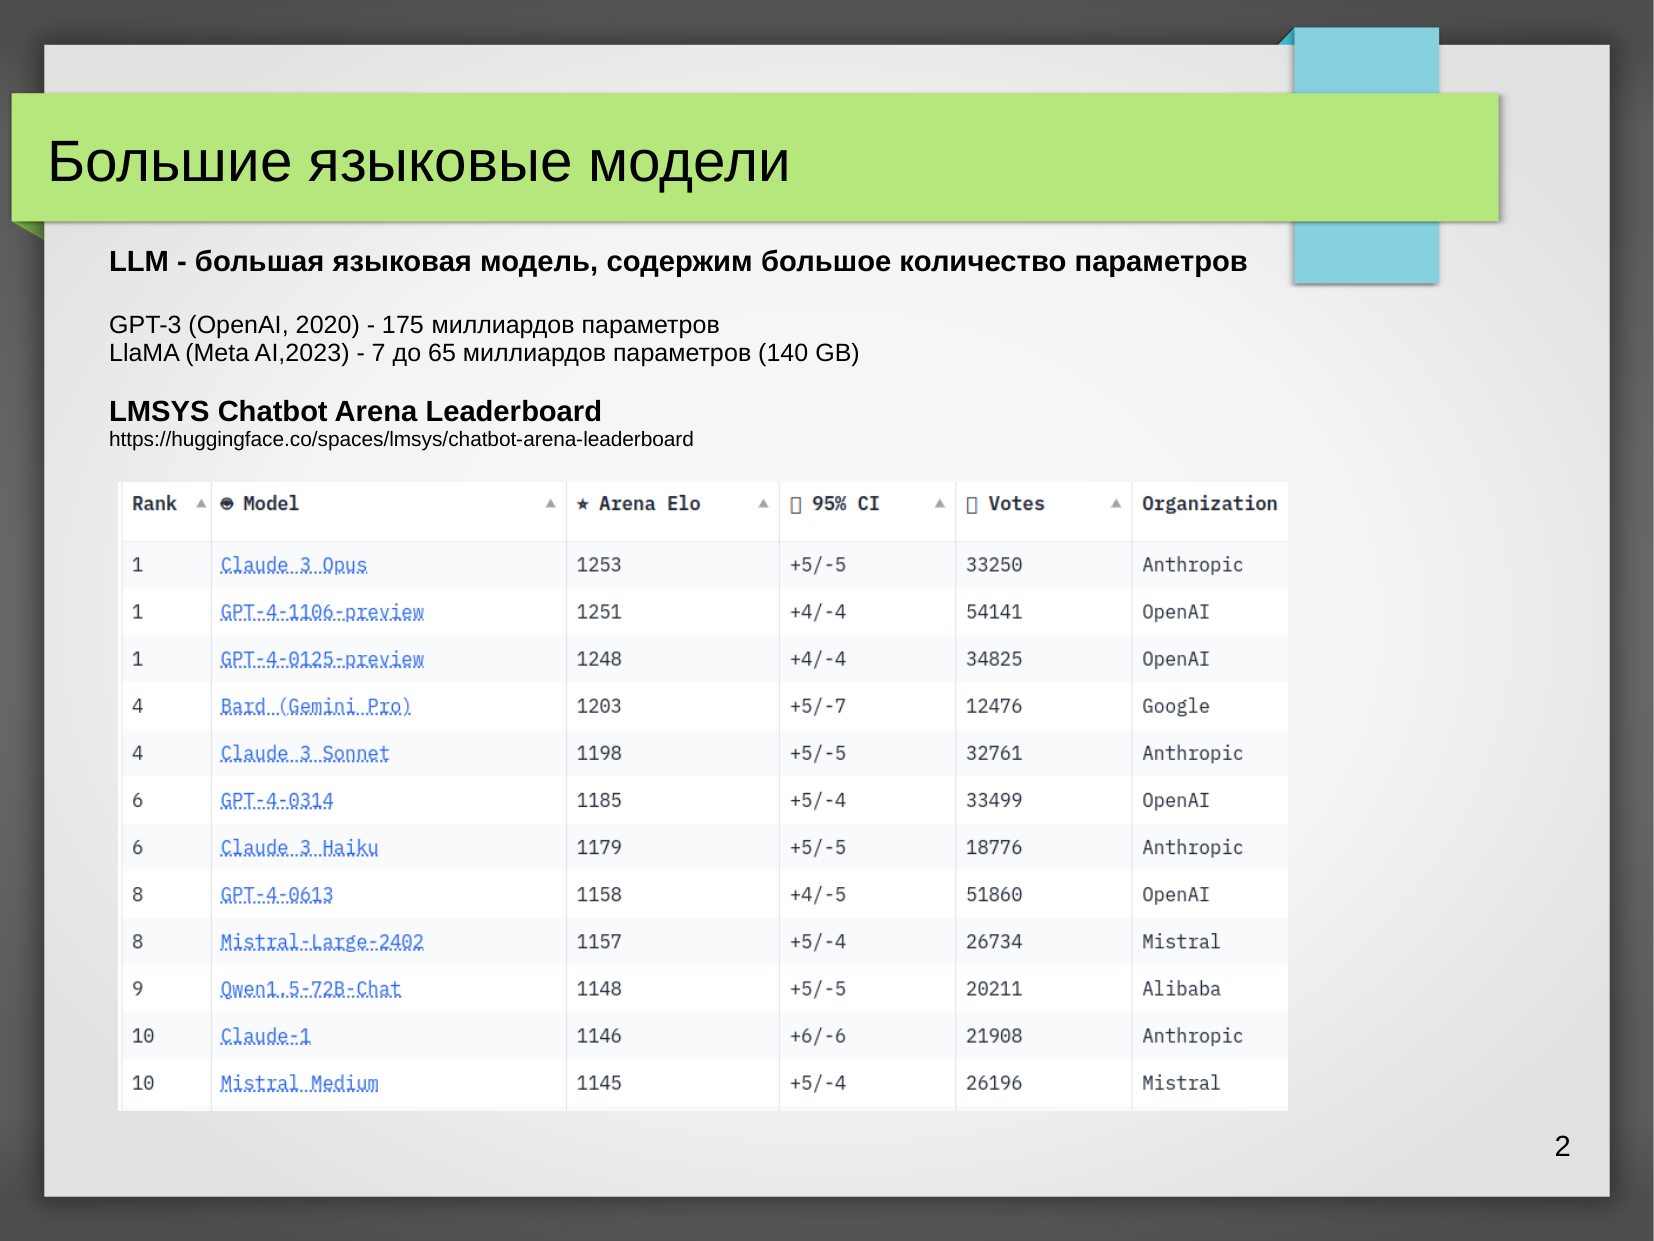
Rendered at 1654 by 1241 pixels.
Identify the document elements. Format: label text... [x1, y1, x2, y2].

title Большие языковые модели [47, 121, 1241, 201]
text_box LLM - большая языковая модель, содержим большое количество параметров GPT-3 (OpenAI, 2020) - 175 миллиардов параметров LlaMA (Meta AI,2023) - 7 до 65 миллиардов параметров (140 GB) LMSYS Chatbot Arena Leaderboard https://huggingface.co/spaces/lmsys/chatbot-arena-leaderboard [94, 237, 1548, 459]
picture [0, 0, 1654, 1241]
